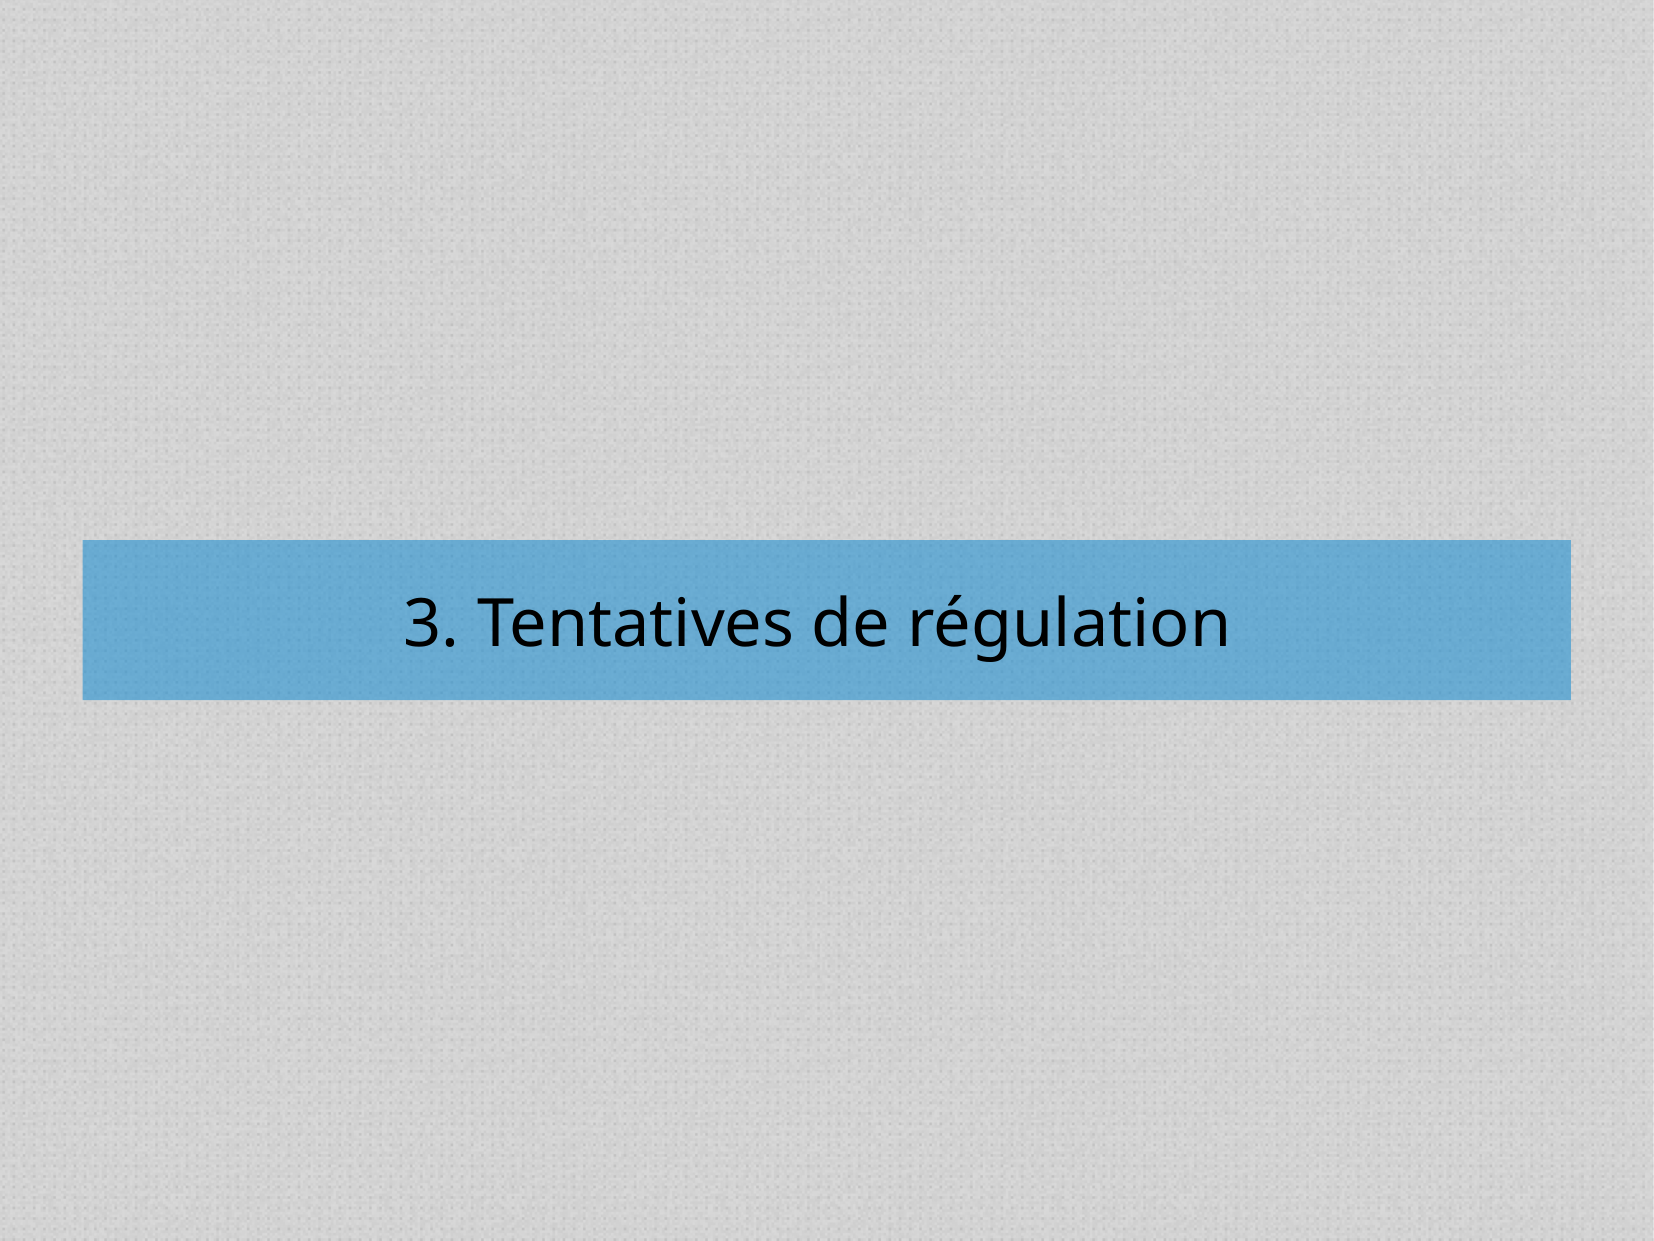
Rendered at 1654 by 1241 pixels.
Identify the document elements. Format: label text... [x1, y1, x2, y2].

subtitle 3. Tentatives de régulation [82, 540, 1571, 701]
picture [0, 0, 1654, 1241]
